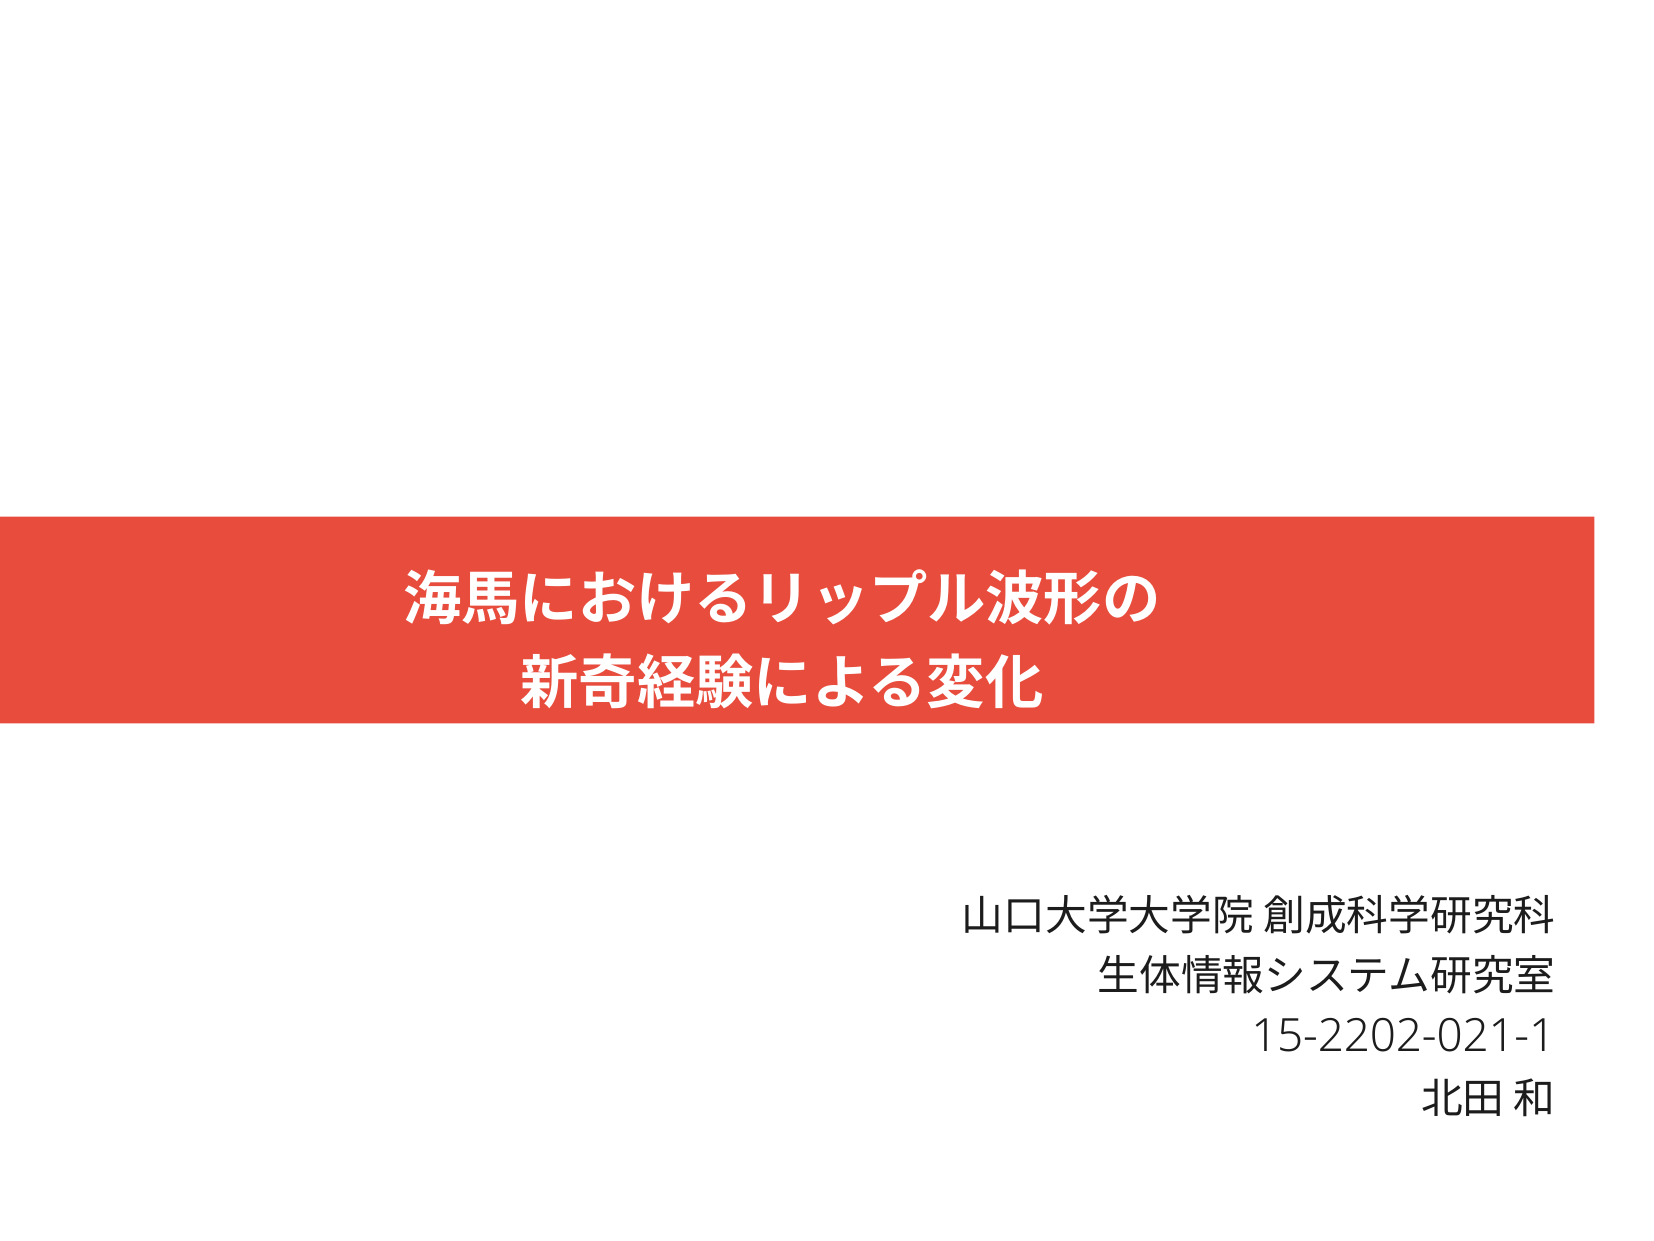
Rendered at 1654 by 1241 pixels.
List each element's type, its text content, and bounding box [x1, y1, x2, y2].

subtitle 山口大学大学院 創成科学研究科 生体情報システム研究室 15-2202-021-1 北田 和 [961, 796, 1614, 1211]
title 海馬におけるリップル波形の 新奇経験による変化 [403, 552, 1198, 688]
